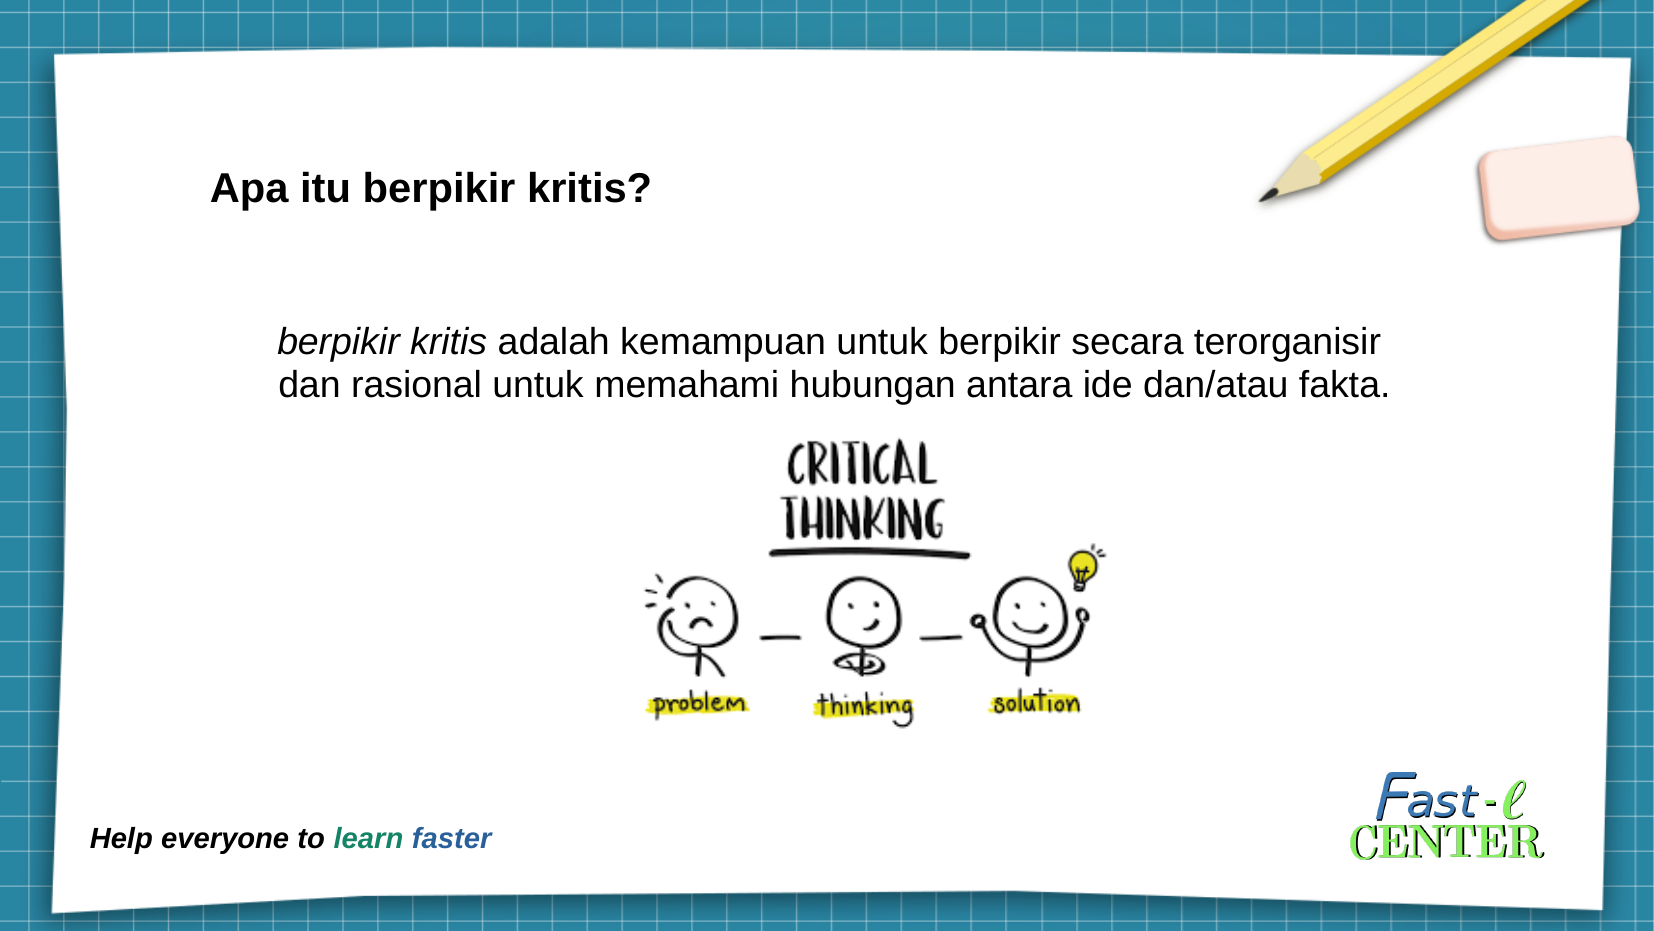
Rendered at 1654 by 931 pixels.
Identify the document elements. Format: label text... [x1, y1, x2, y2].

text_box Apa itu berpikir kritis? [150, 157, 713, 226]
text_box Help everyone to learn faster [75, 814, 507, 863]
text_box berpikir kritis adalah kemampuan untuk berpikir secara terorganisir dan rasional untuk memahami hubungan antara ide dan/atau fakta. [262, 313, 1407, 413]
picture [0, 0, 1654, 931]
